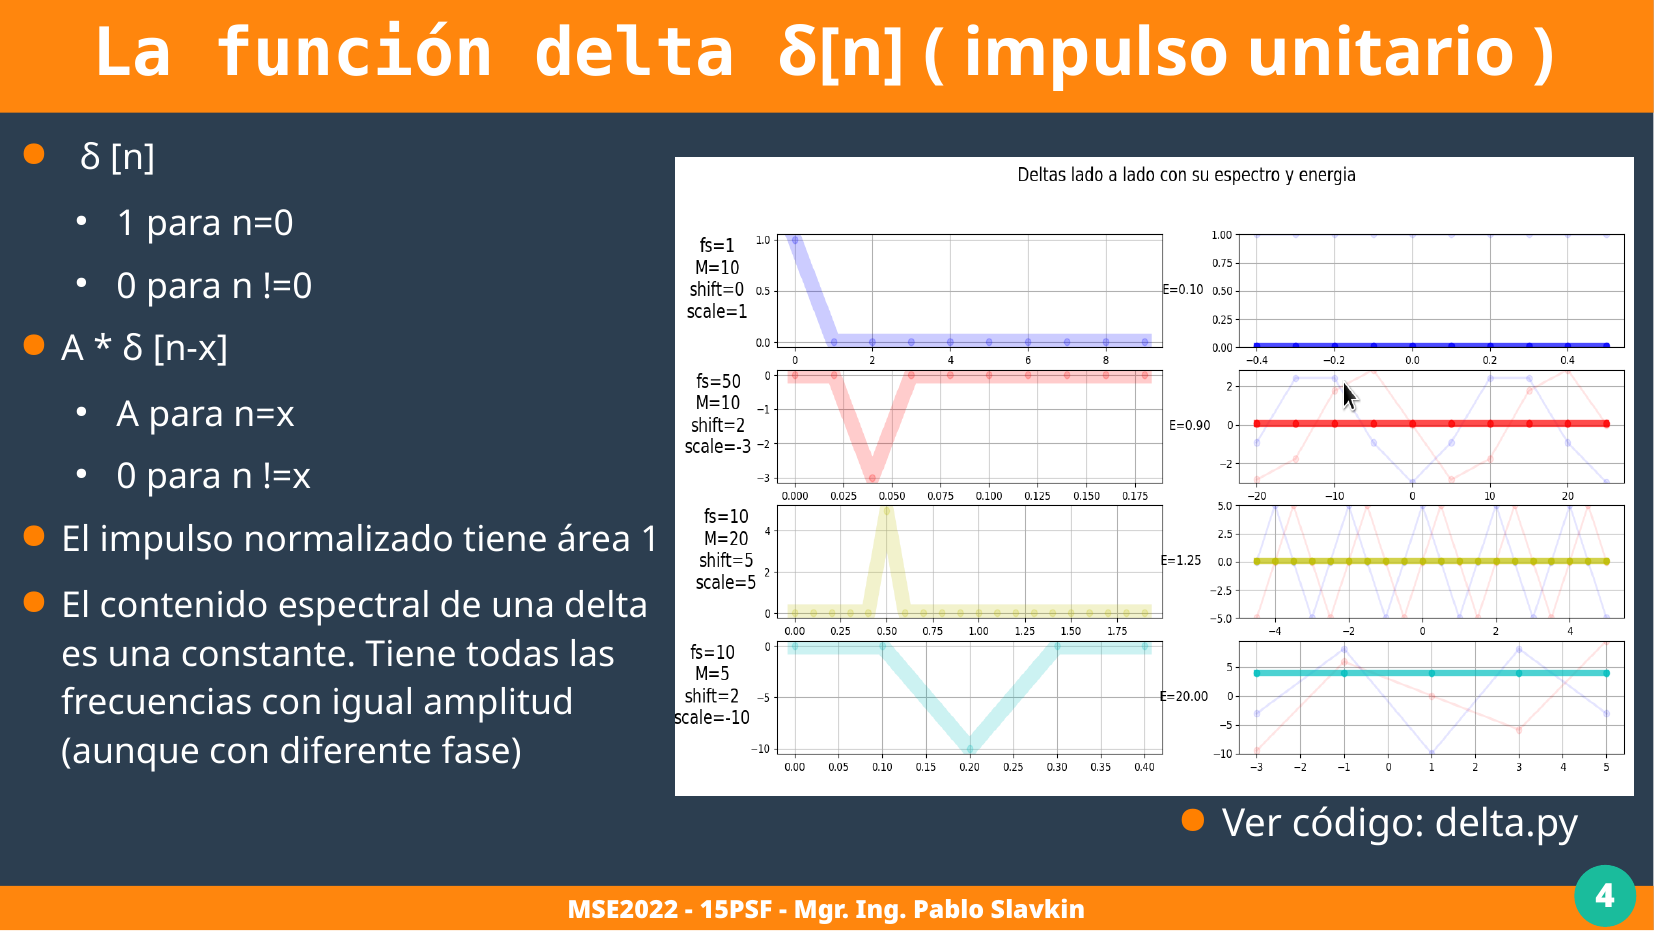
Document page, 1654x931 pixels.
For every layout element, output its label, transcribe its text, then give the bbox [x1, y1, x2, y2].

list δ [n] 1 para n=0 0 para n !=0 A * δ [n-x] A para n=x 0 para n !=x El impulso normalizado tiene área 1 El contenido espectral de una delta es una constante. Tiene todas las frecuencias con igual amplitud (aunque con diferente fase) [5, 131, 670, 788]
picture [675, 157, 1634, 796]
list Ver código: delta.py [1162, 795, 1606, 849]
title La función delta δ[n] ( impulso unitario ) [92, 4, 1594, 101]
